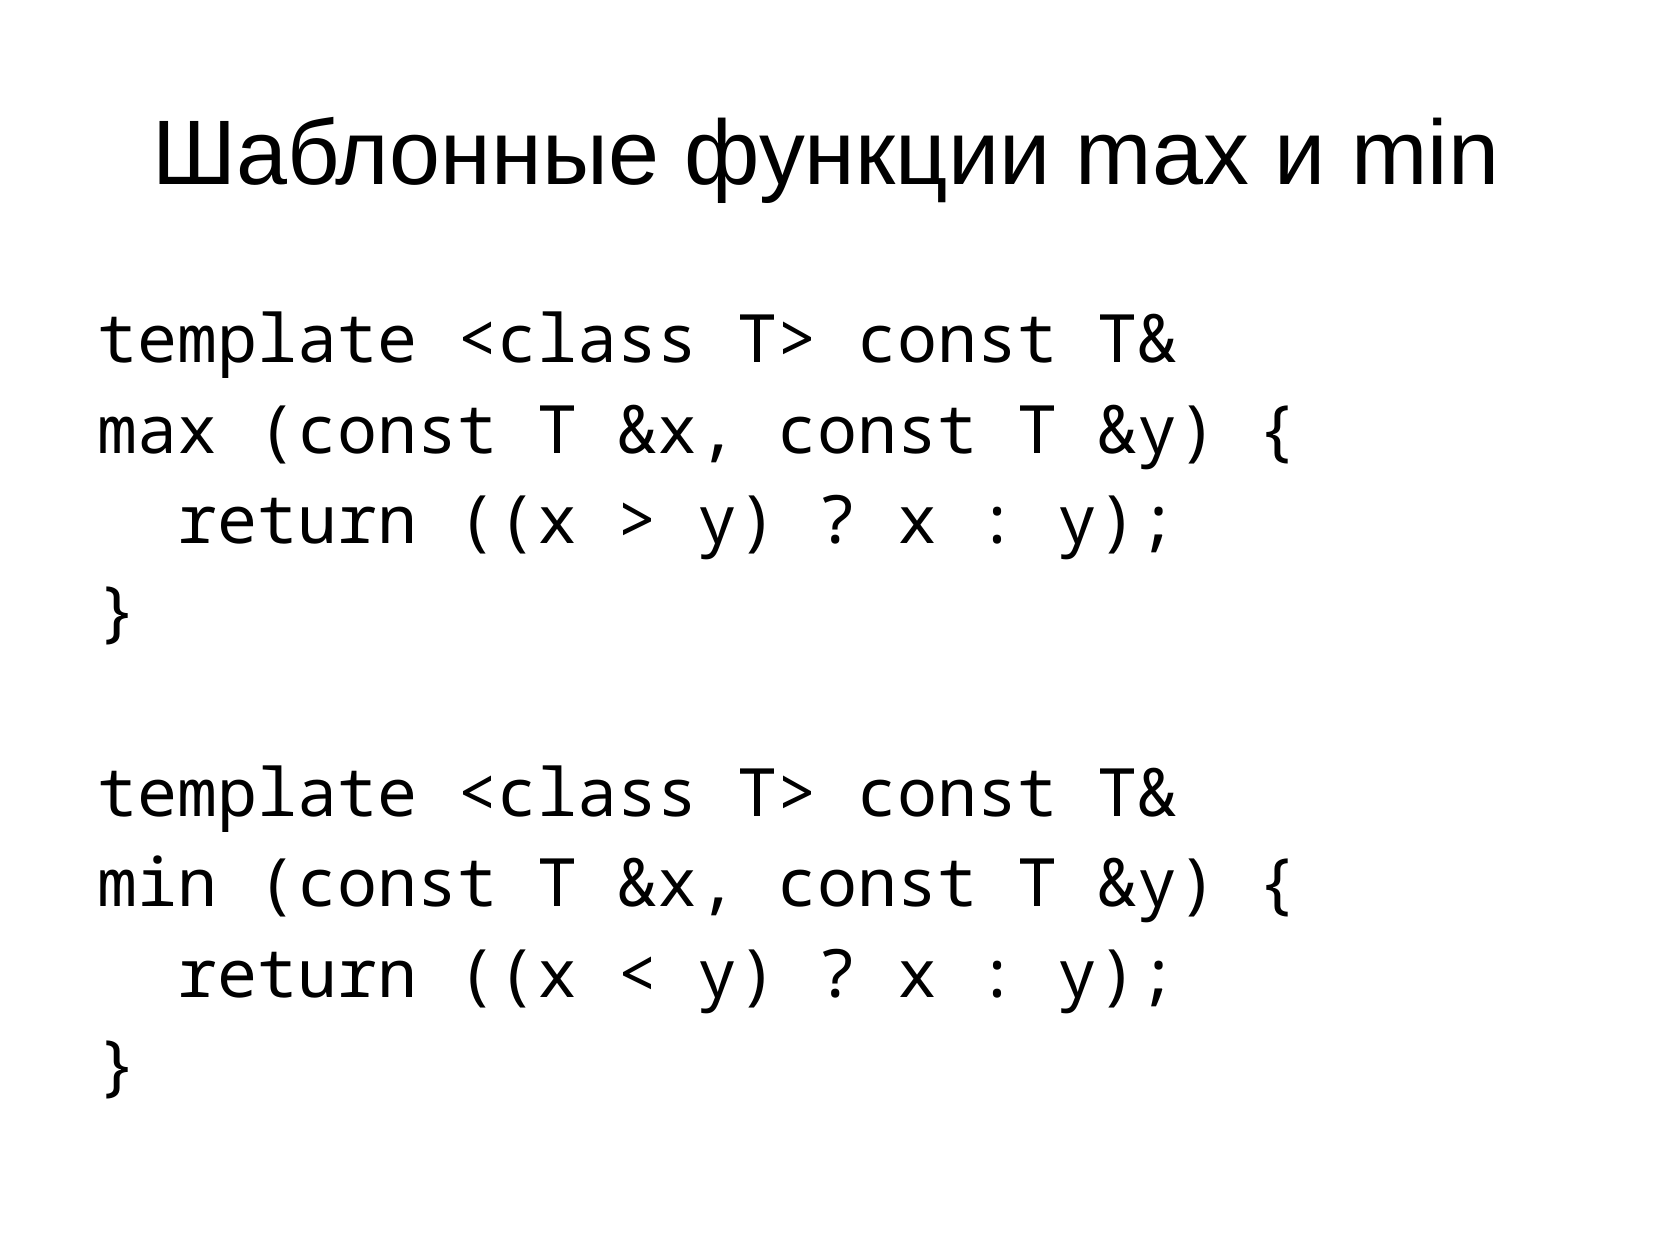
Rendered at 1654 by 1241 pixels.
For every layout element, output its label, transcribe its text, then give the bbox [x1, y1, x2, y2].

title Шаблонные функции max и min [82, 49, 1571, 257]
subtitle template <class T> const T& max (const T &x, const T &y) { return ((x > y) ? x : y); } template <class T> const T& min (const T &x, const T &y) { return ((x < y) ? x : y); } [97, 300, 1561, 1099]
